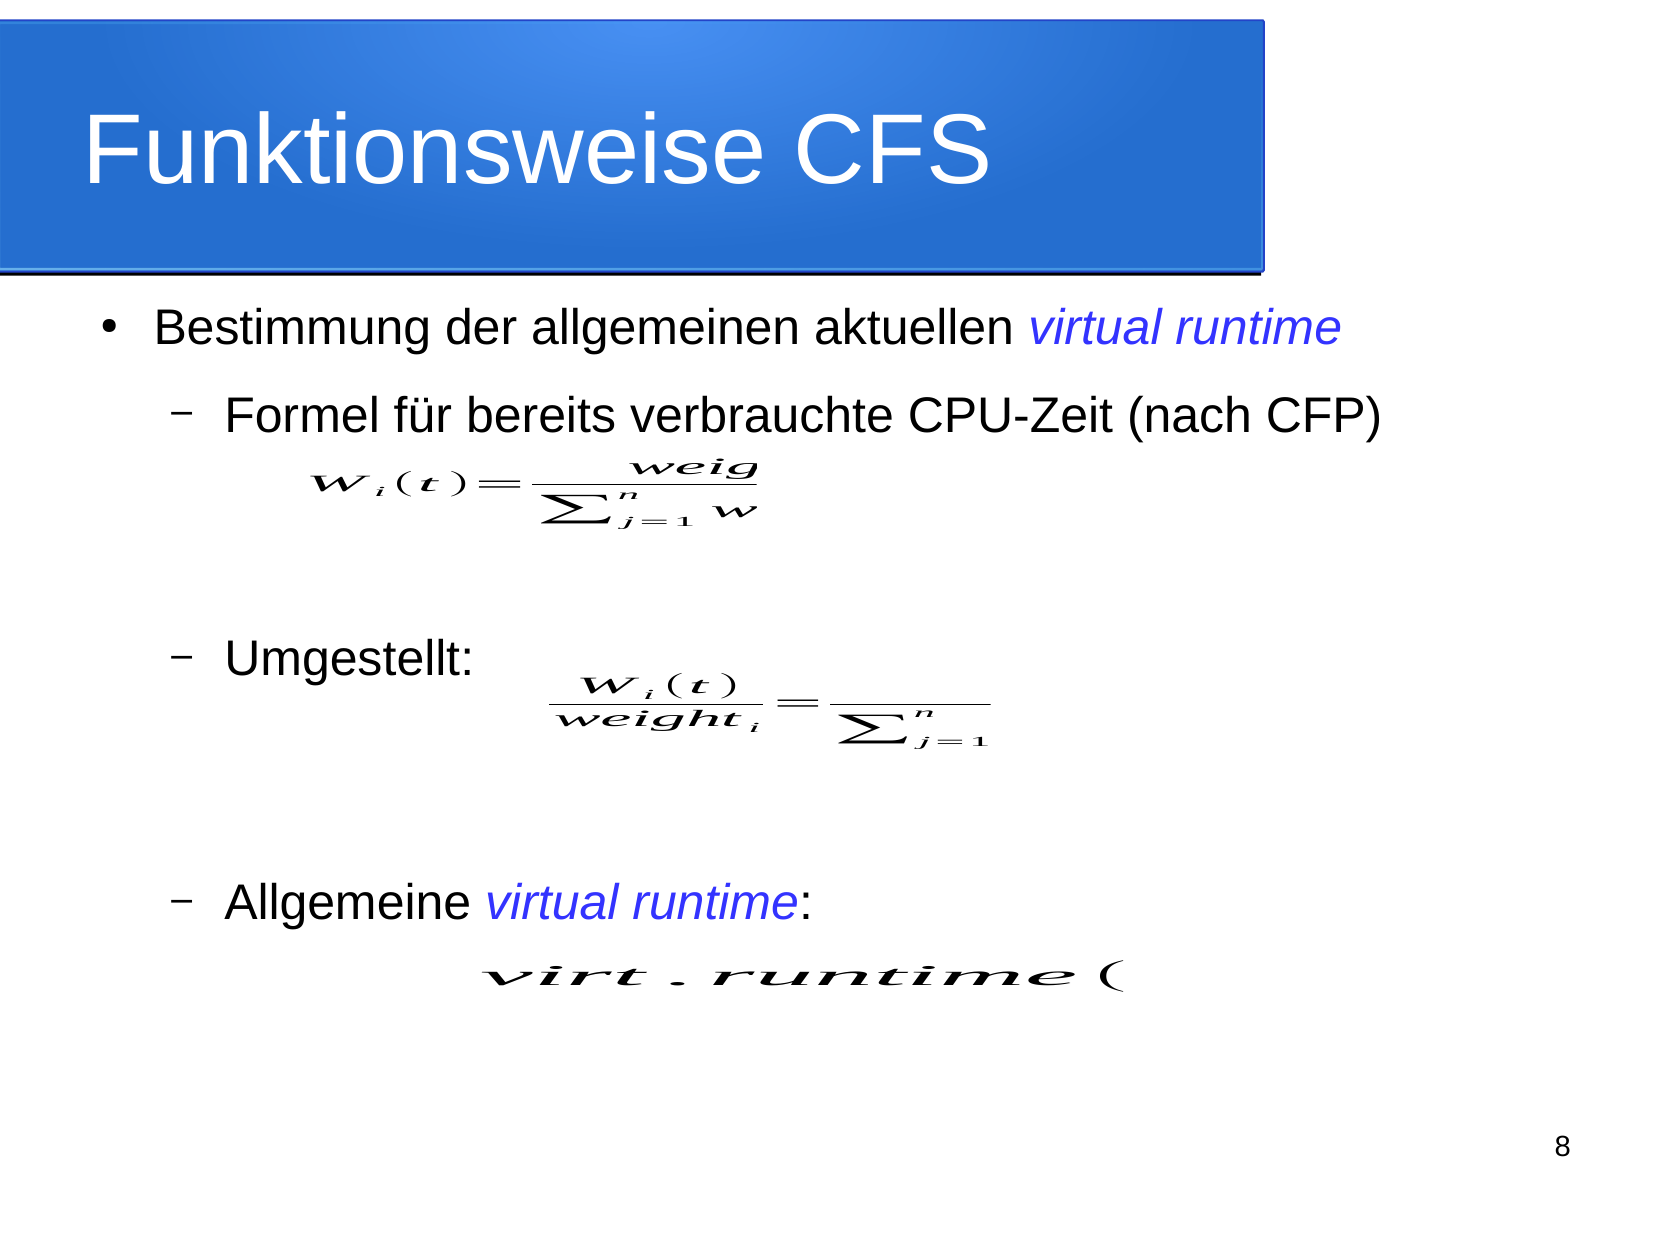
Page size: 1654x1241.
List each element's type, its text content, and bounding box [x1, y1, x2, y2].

chart [537, 672, 991, 824]
chart [295, 453, 757, 605]
chart [462, 943, 1137, 1107]
title Funktionsweise CFS [82, 47, 1235, 252]
list Bestimmung der allgemeinen aktuellen virtual runtime Formel für bereits verbrauchte CPU-Zeit (nach CFP) Umgestellt: Allgemeine virtual runtime: [82, 299, 1571, 1100]
